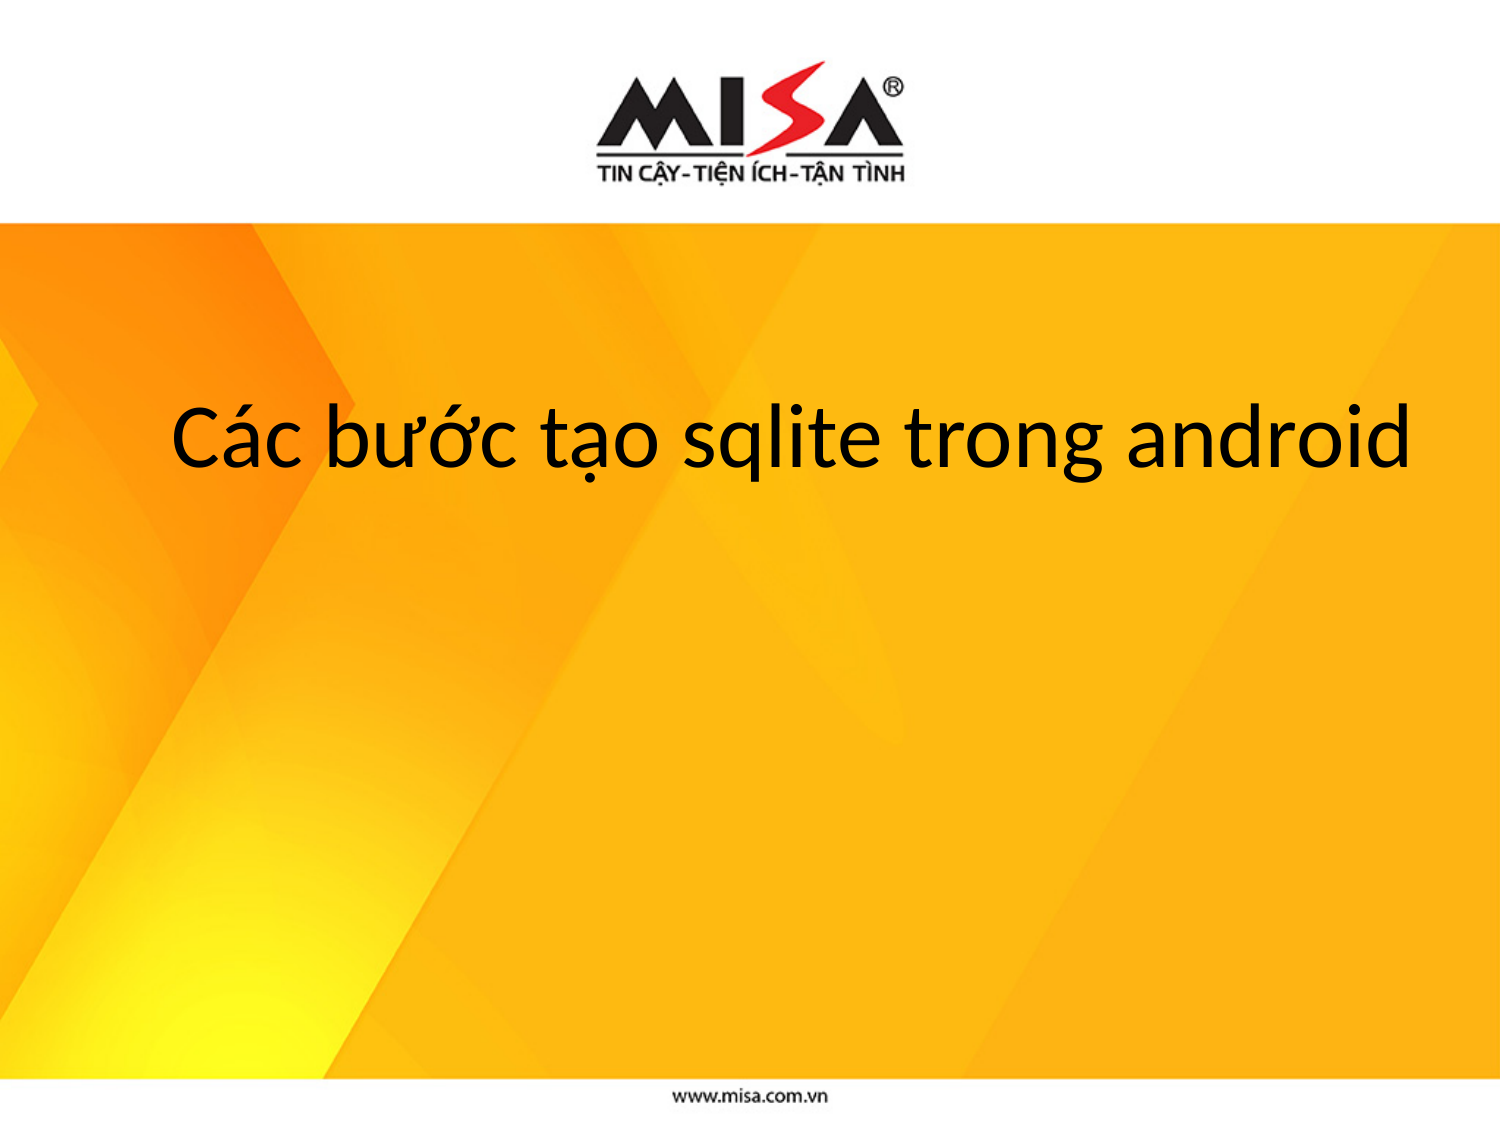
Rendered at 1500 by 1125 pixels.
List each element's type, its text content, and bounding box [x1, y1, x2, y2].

picture [0, 0, 1500, 1125]
title Các bước tạo sqlite trong android [112, 349, 1475, 513]
